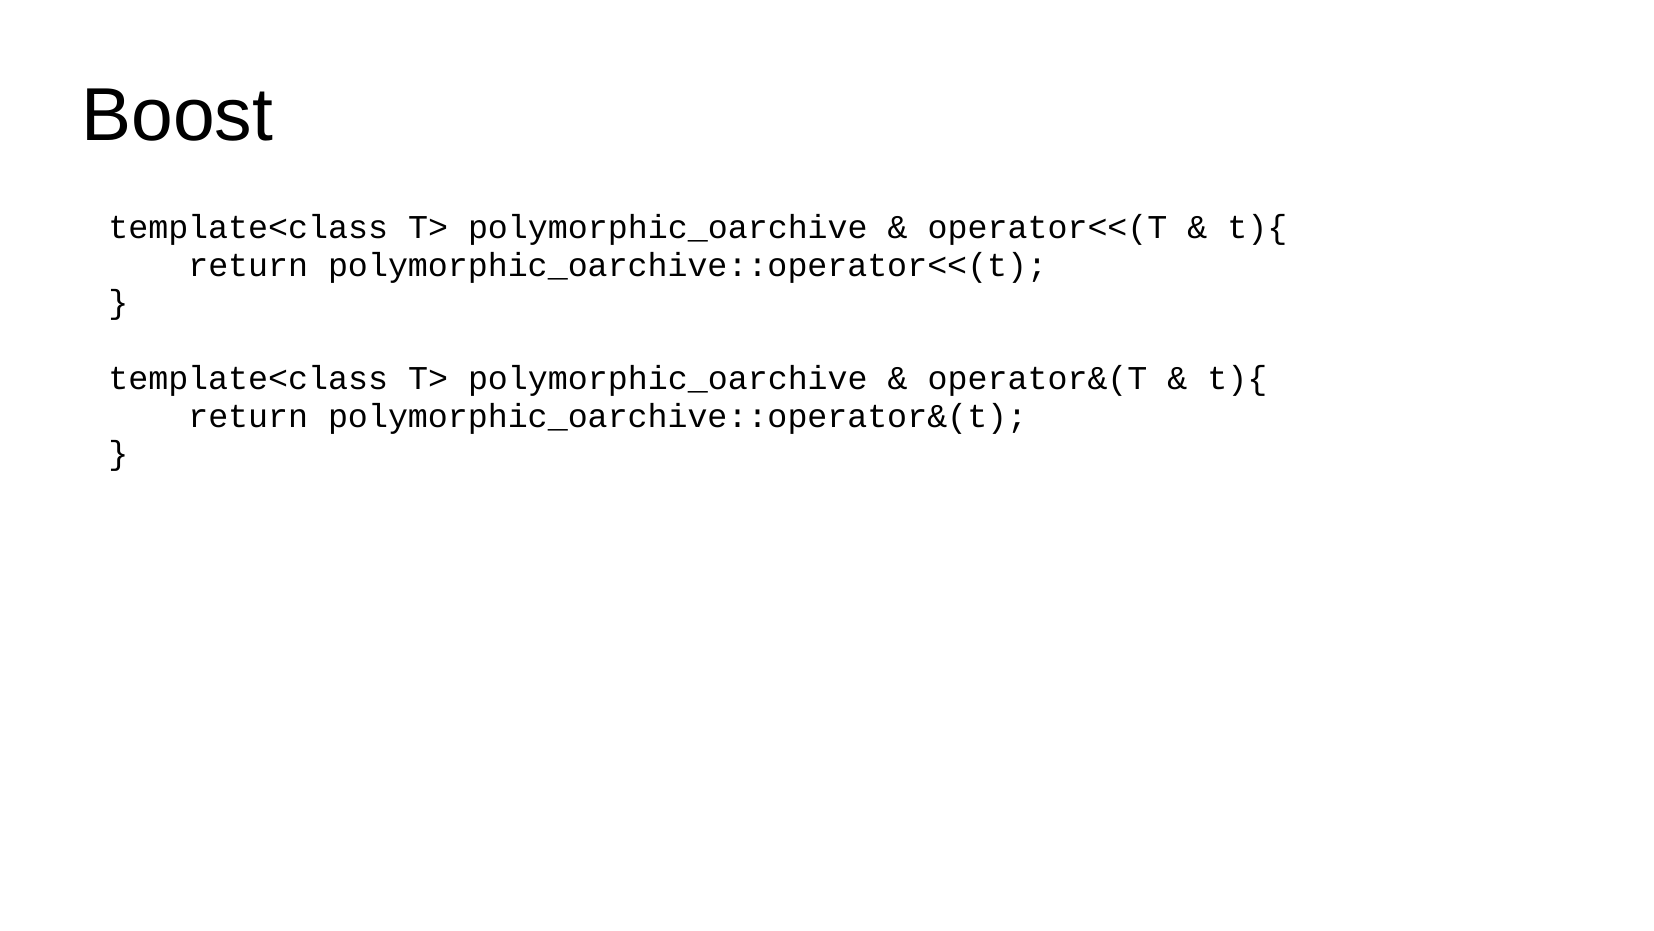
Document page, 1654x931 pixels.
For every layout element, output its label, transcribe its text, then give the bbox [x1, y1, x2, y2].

title Boost [81, 37, 1570, 193]
list template<class T> polymorphic_oarchive & operator<<(T & t){ return polymorphic_oarchive::operator<<(t); } template<class T> polymorphic_oarchive & operator&(T & t){ return polymorphic_oarchive::operator&(t); } [37, 210, 1576, 751]
